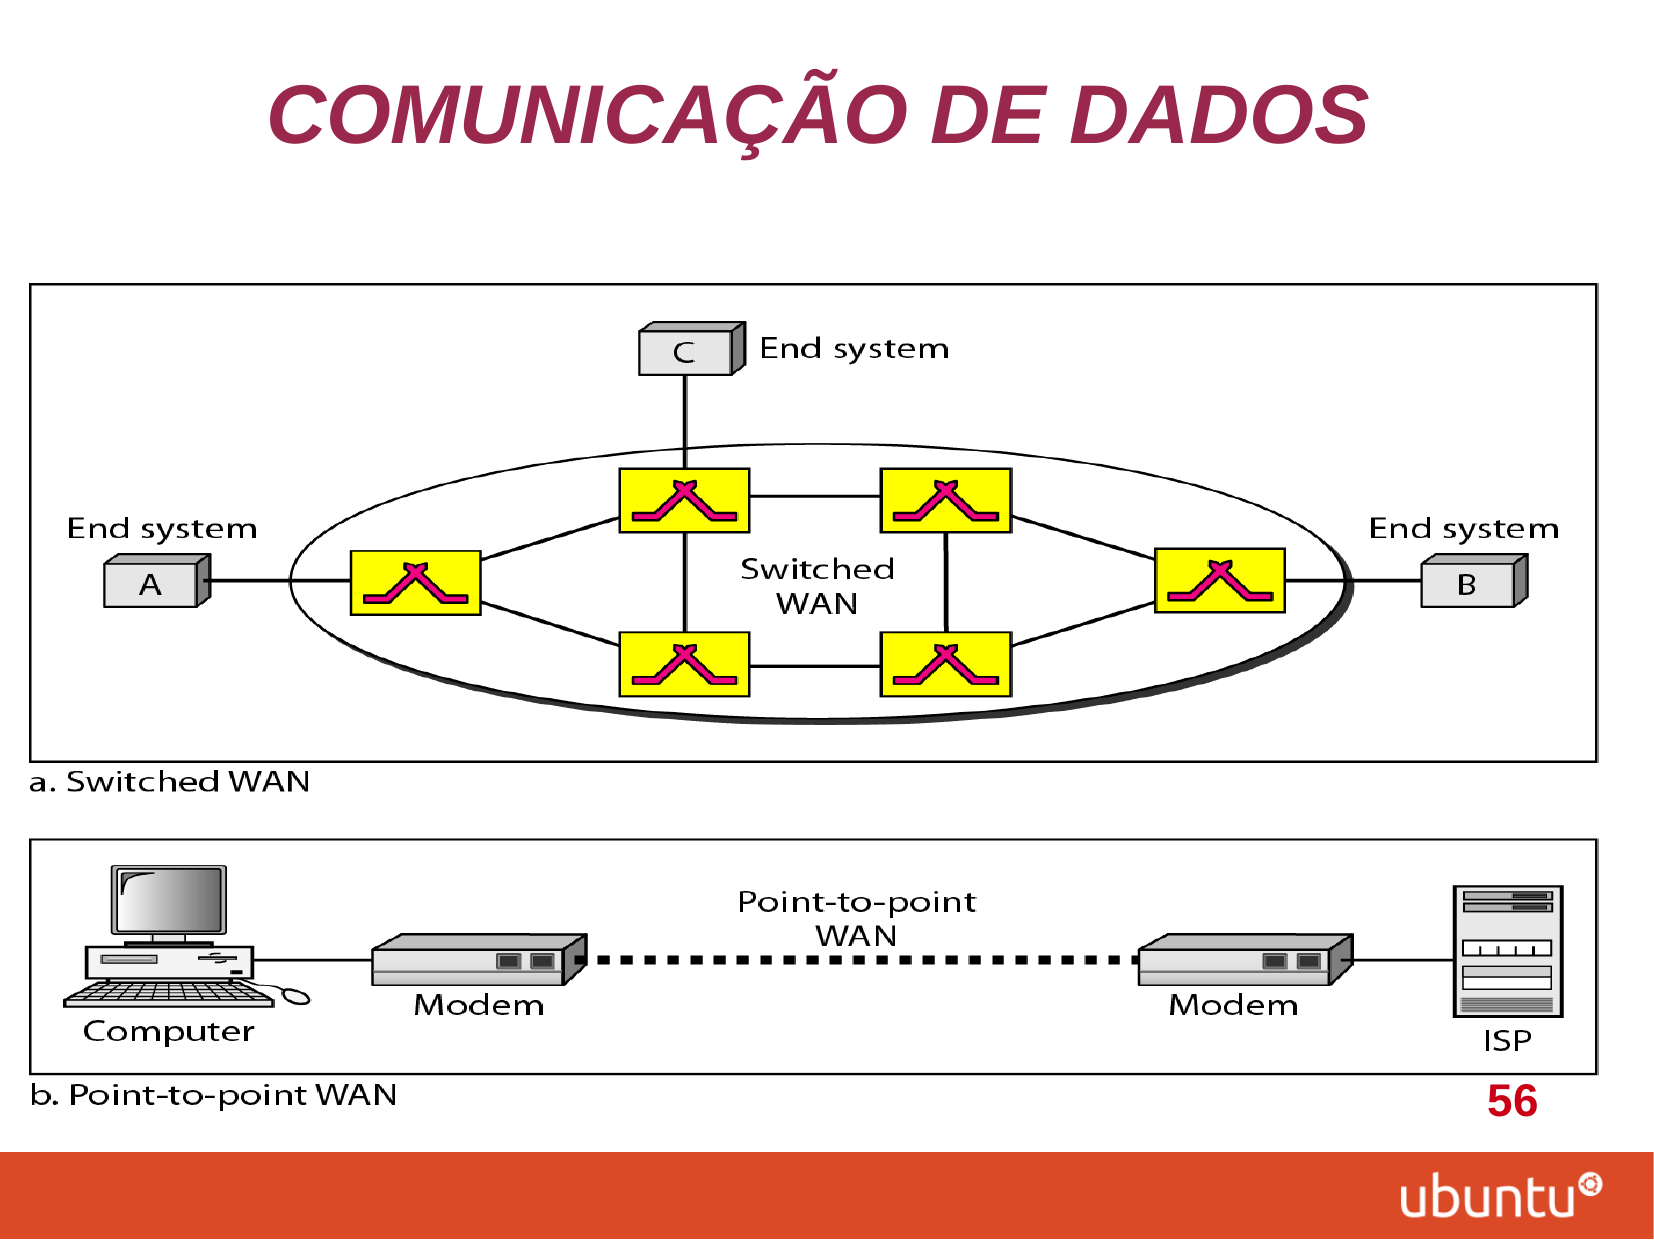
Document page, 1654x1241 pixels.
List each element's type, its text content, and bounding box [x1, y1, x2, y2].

text_box <number> [1473, 1063, 1654, 1134]
title COMUNICAÇÃO DE DADOS [11, 7, 1625, 200]
picture [0, 1152, 1654, 1239]
picture [29, 283, 1599, 1113]
